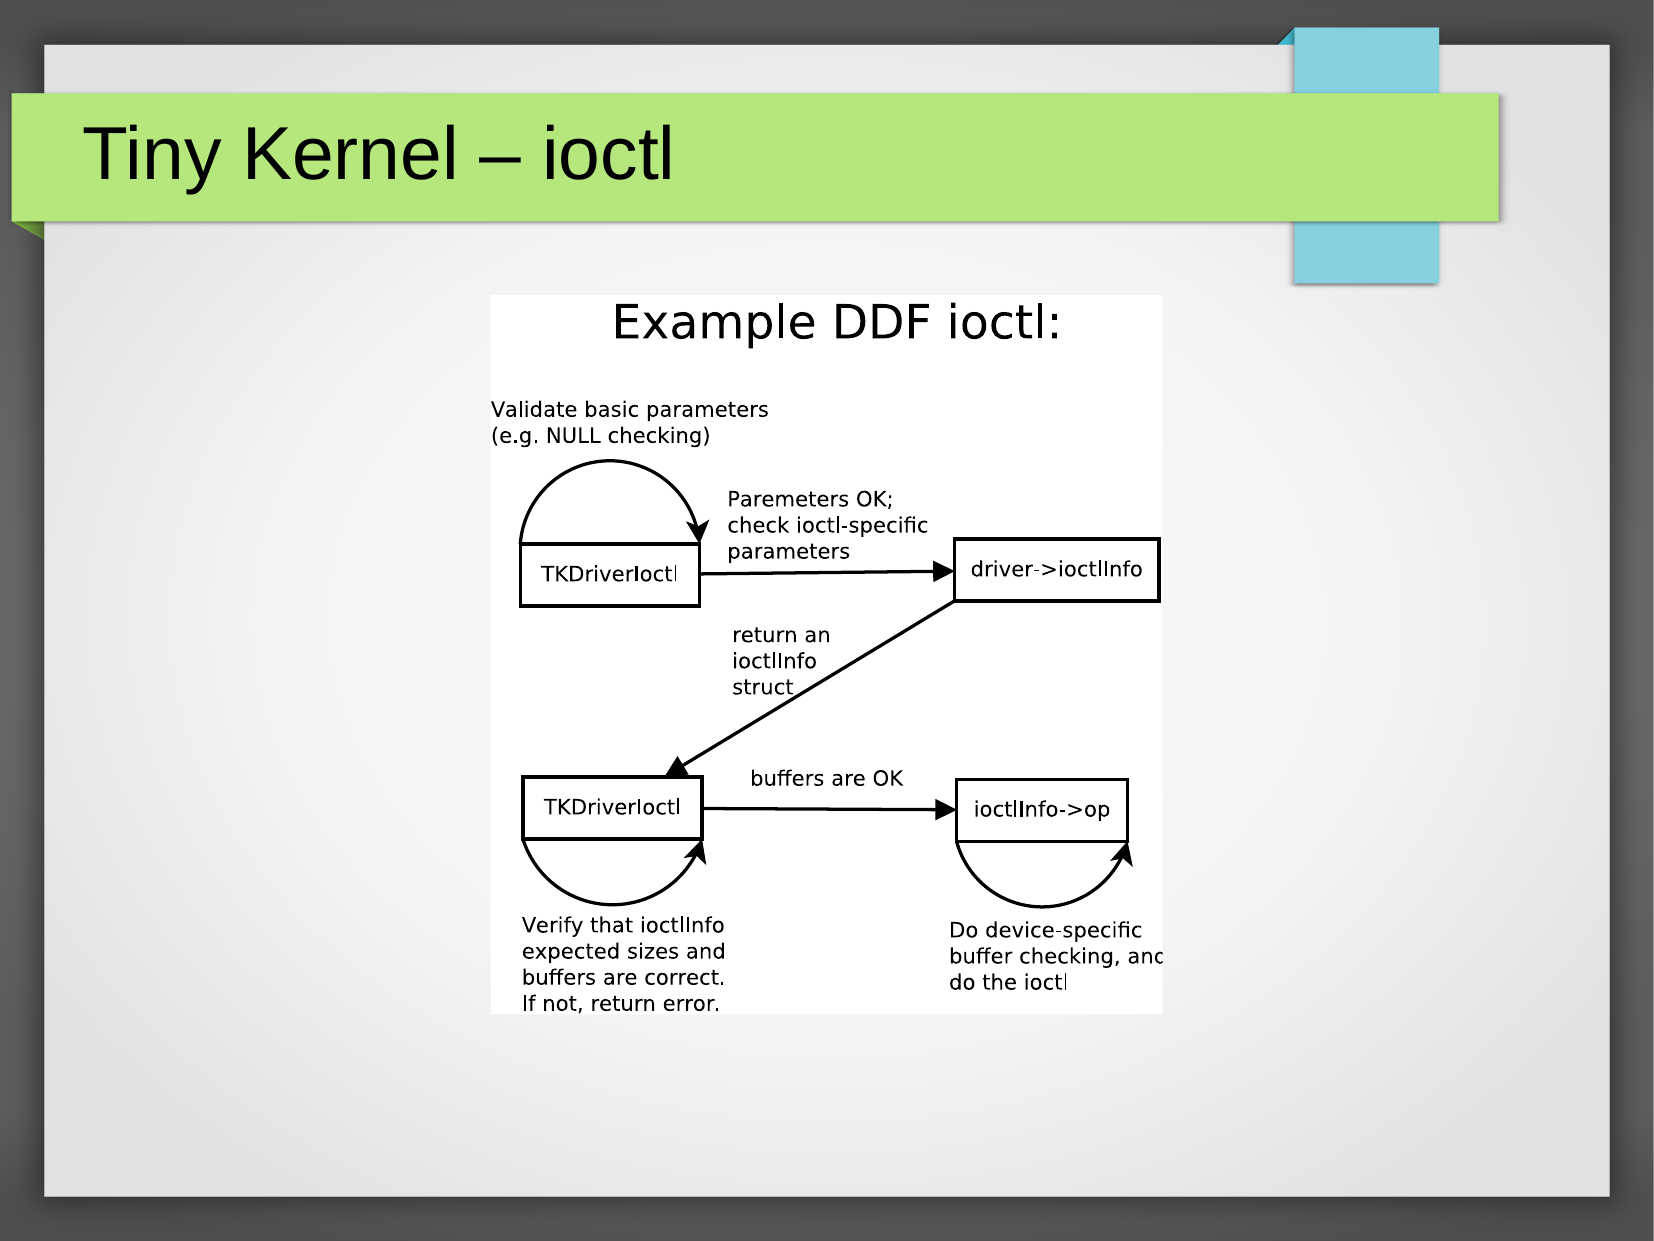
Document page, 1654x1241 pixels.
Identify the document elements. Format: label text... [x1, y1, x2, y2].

picture [0, 0, 1654, 1241]
title Tiny Kernel – ioctl [82, 94, 1264, 213]
